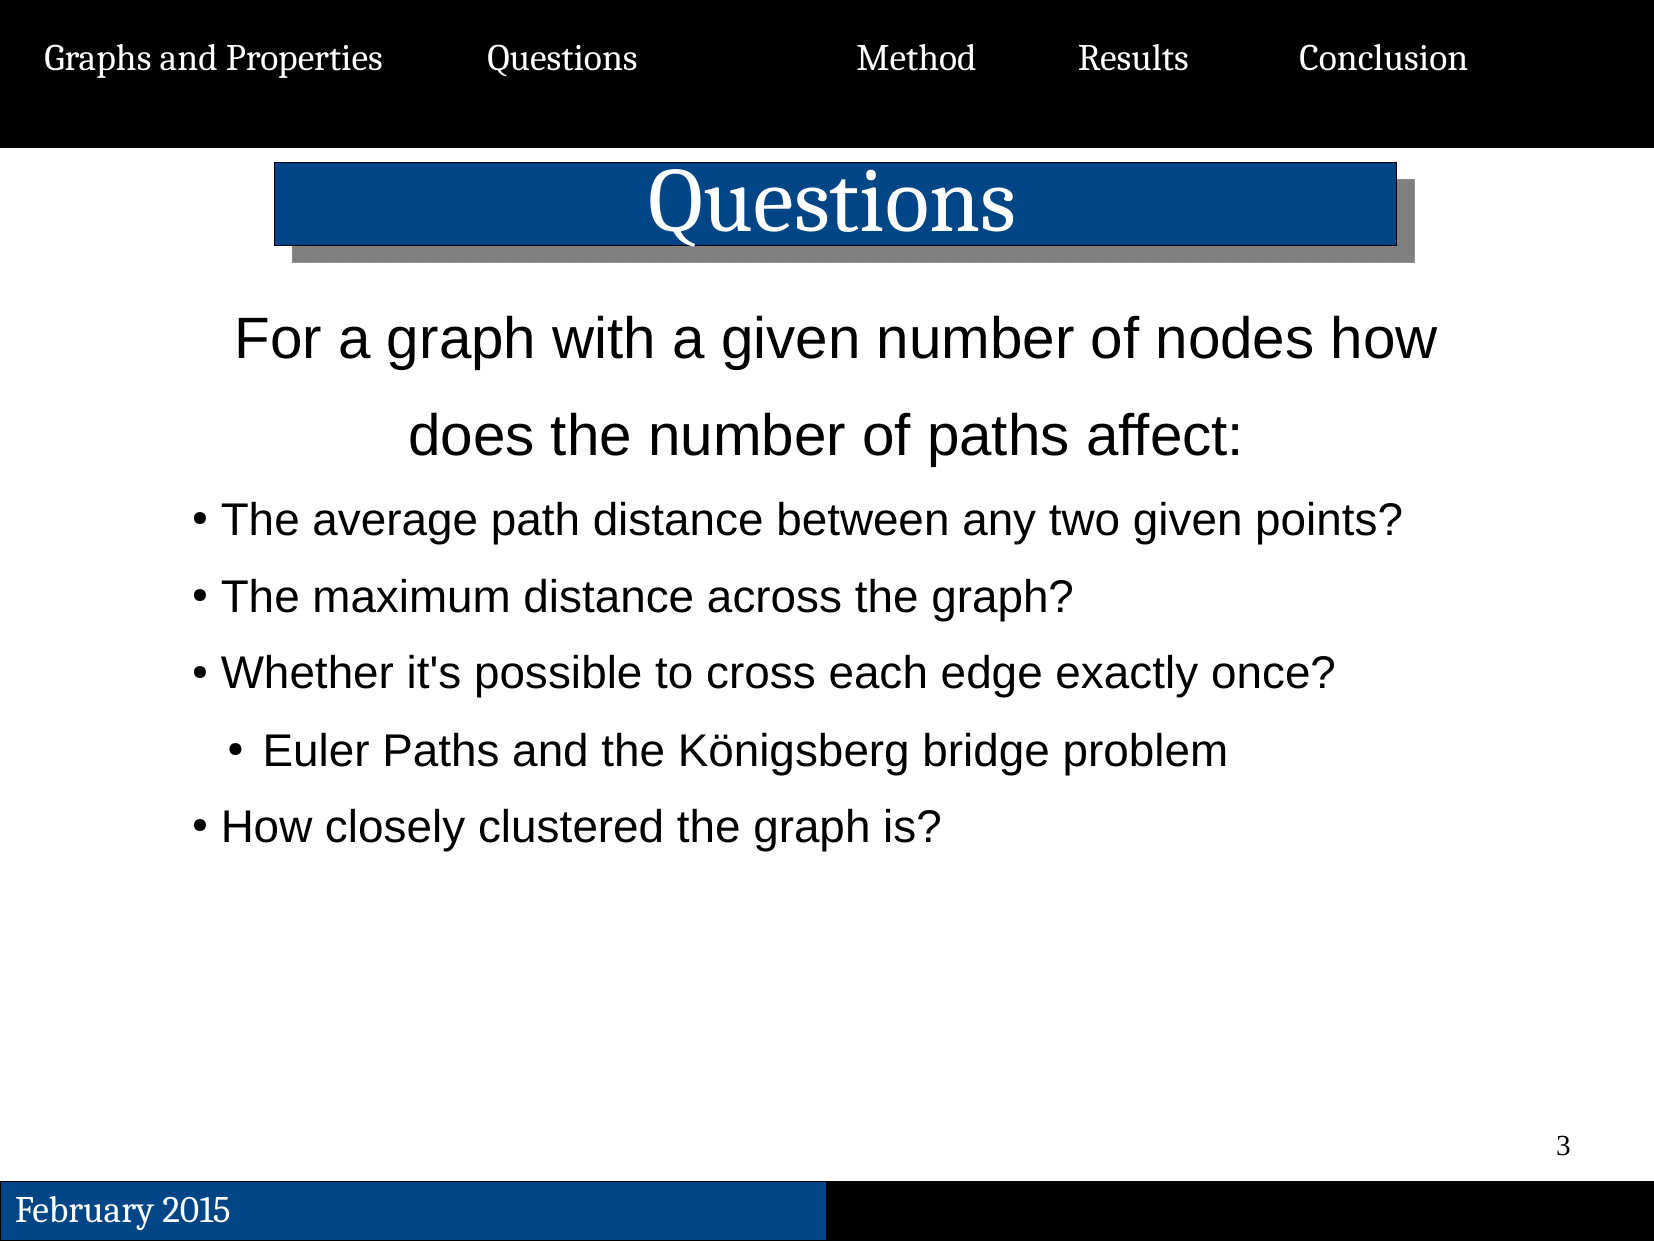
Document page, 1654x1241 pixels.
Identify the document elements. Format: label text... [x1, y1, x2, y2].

text_box [274, 162, 633, 246]
text_box Graphs and Properties Questions Method Results Conclusion [29, 29, 1649, 89]
text_box [0, 0, 1654, 148]
text_box For a graph with a given number of nodes how does the number of paths affect: The average path distance between any two given points? The maximum distance across the graph? Whether it's possible to cross each edge exactly once? Euler Paths and the Königsberg bridge problem How closely clustered the graph is? [177, 265, 1477, 1093]
text_box [1063, 162, 1397, 246]
text_box [0, 1181, 1654, 1241]
text_box February 2015 [0, 1181, 240, 1240]
text_box Questions [633, 141, 1063, 249]
